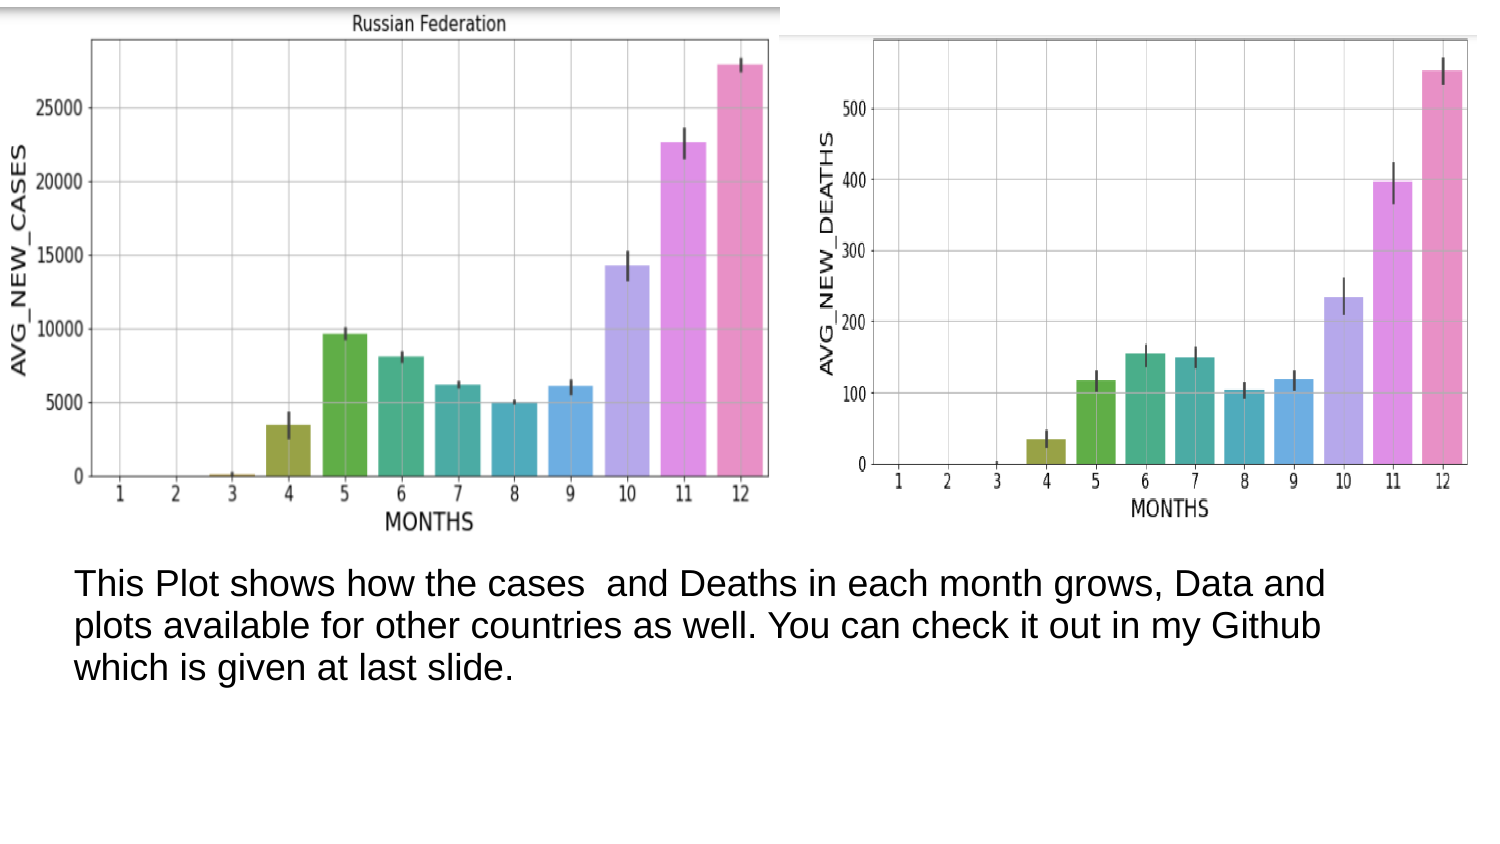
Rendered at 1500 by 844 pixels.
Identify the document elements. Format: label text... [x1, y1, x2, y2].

text_box This Plot shows how the cases and Deaths in each month grows, Data and plots available for other countries as well. You can check it out in my Github which is given at last slide. [59, 555, 1418, 696]
picture [0, 7, 1477, 532]
